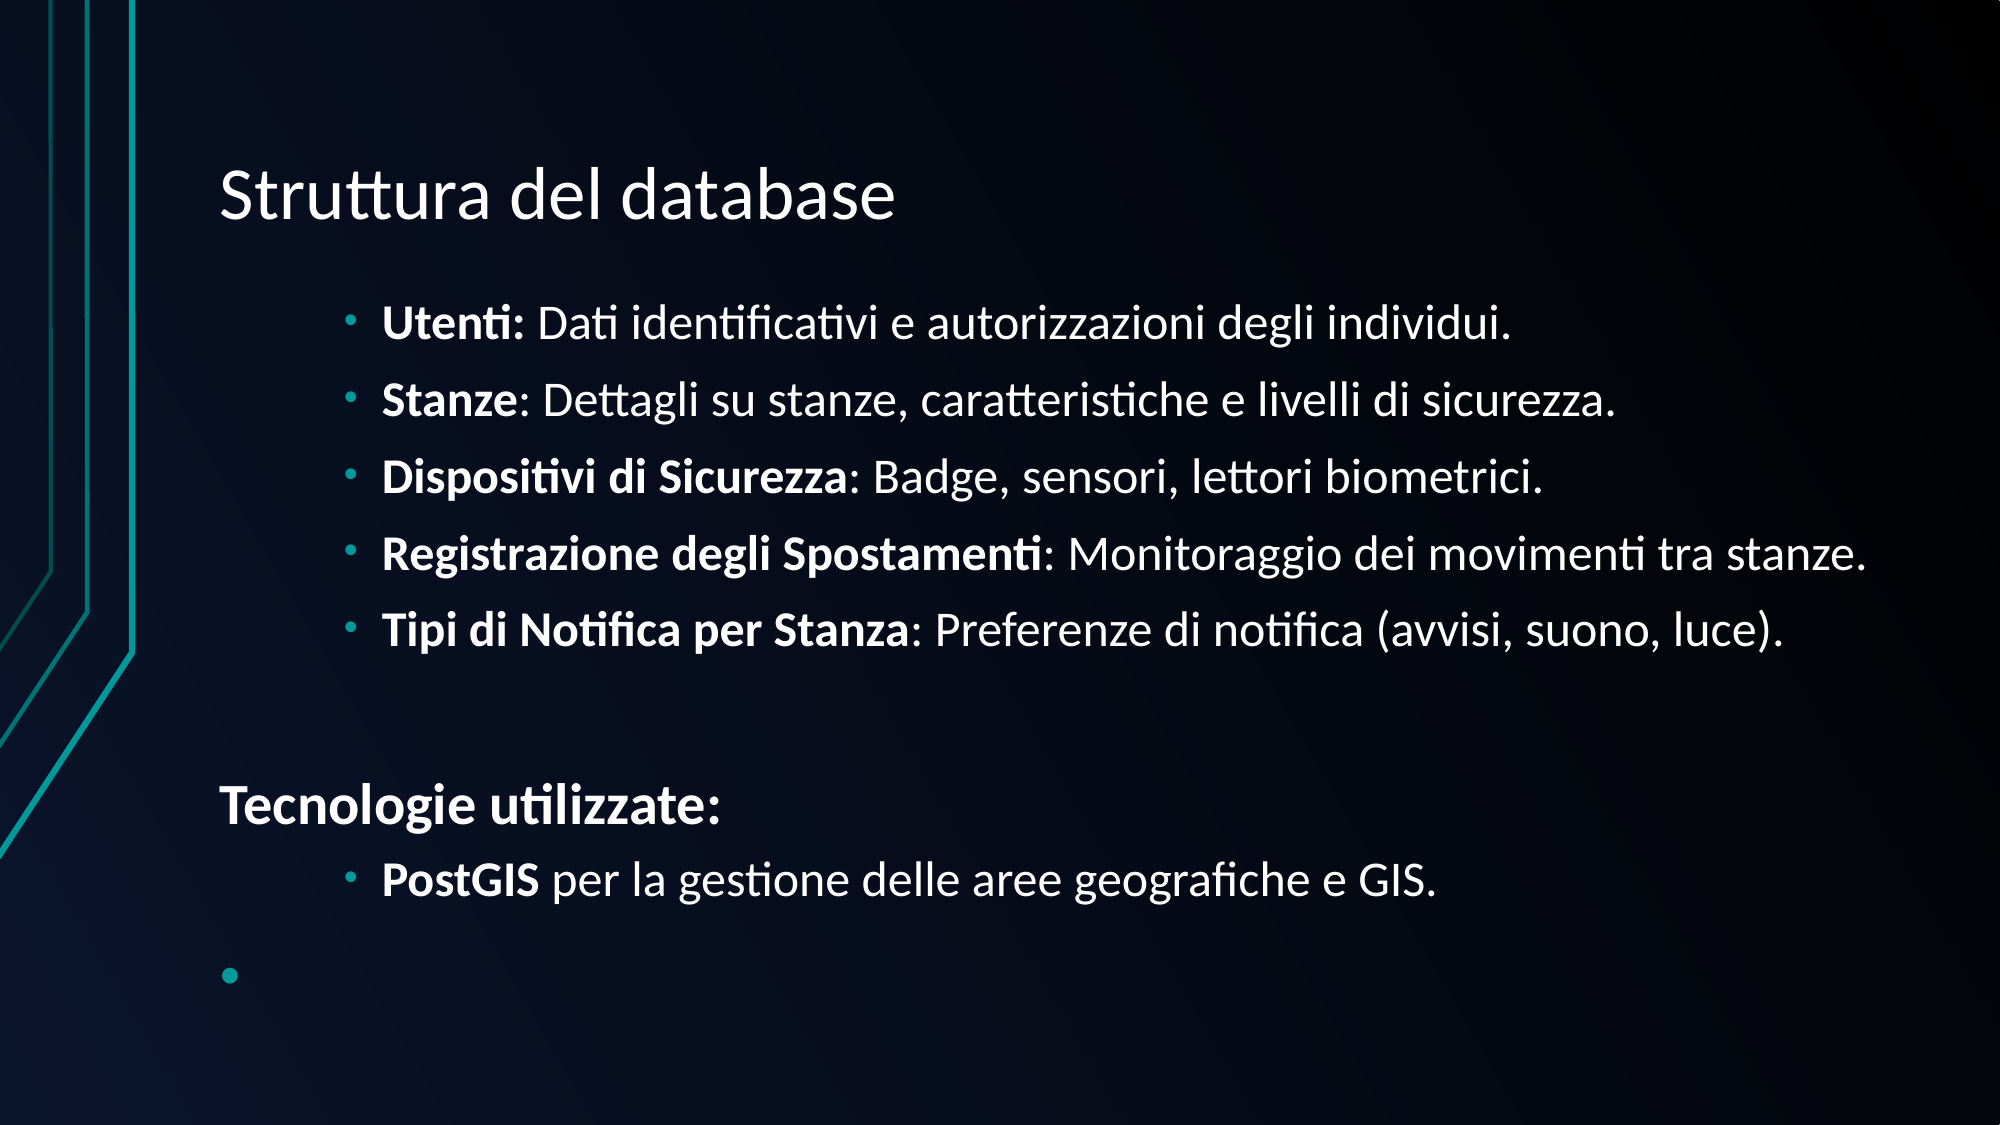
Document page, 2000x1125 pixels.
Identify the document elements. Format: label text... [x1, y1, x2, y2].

title Struttura del database [199, 45, 1900, 246]
list Utenti: Dati identificativi e autorizzazioni degli individui. Stanze: Dettagli su stanze, caratteristiche e livelli di sicurezza. Dispositivi di Sicurezza: Badge, sensori, lettori biometrici. Registrazione degli Spostamenti: Monitoraggio dei movimenti tra stanze. Tipi di Notifica per Stanza: Preferenze di notifica (avvisi, suono, luce). Tecnologie utilizzate: PostGIS per la gestione delle aree geografiche e GIS. [199, 279, 1969, 1013]
